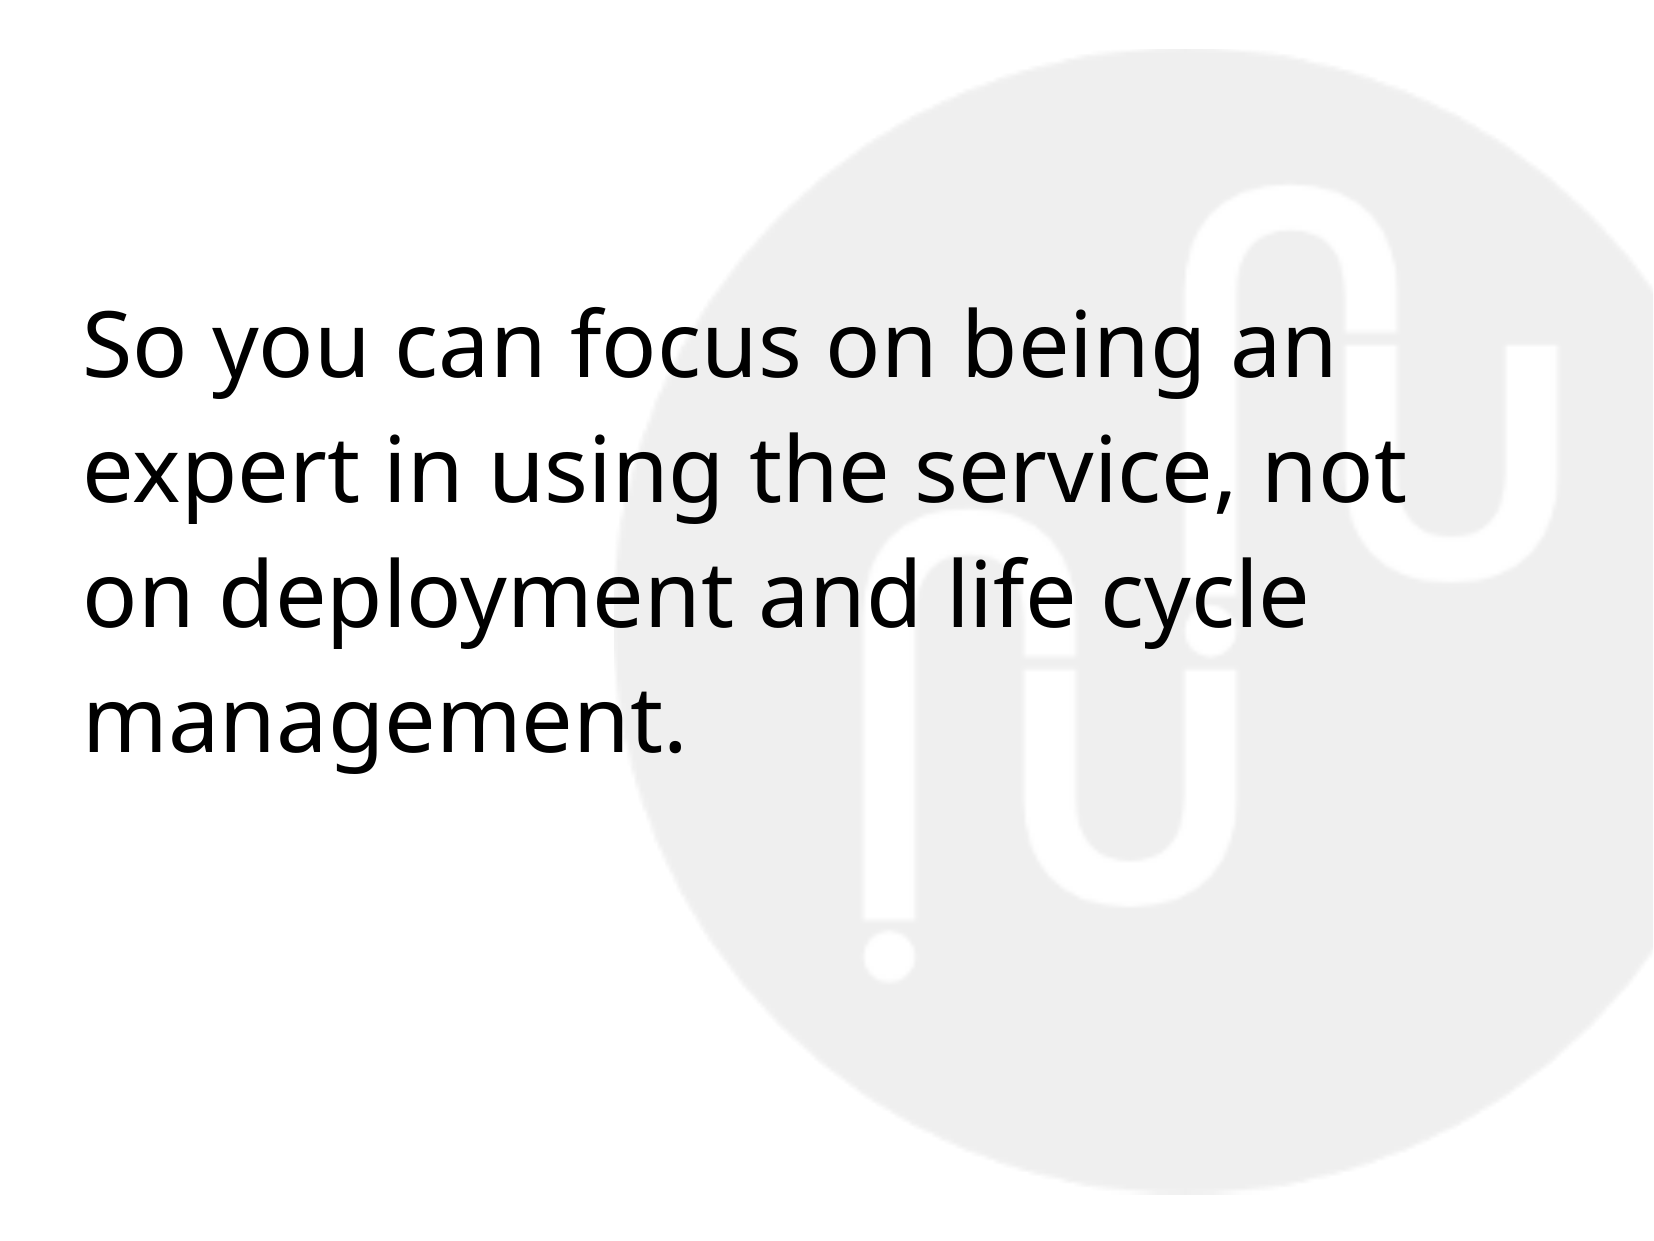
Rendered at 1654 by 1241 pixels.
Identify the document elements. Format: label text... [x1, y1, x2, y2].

subtitle So you can focus on being an expert in using the service, not on deployment and life cycle management. [82, 49, 1571, 1010]
picture [614, 49, 1654, 1195]
